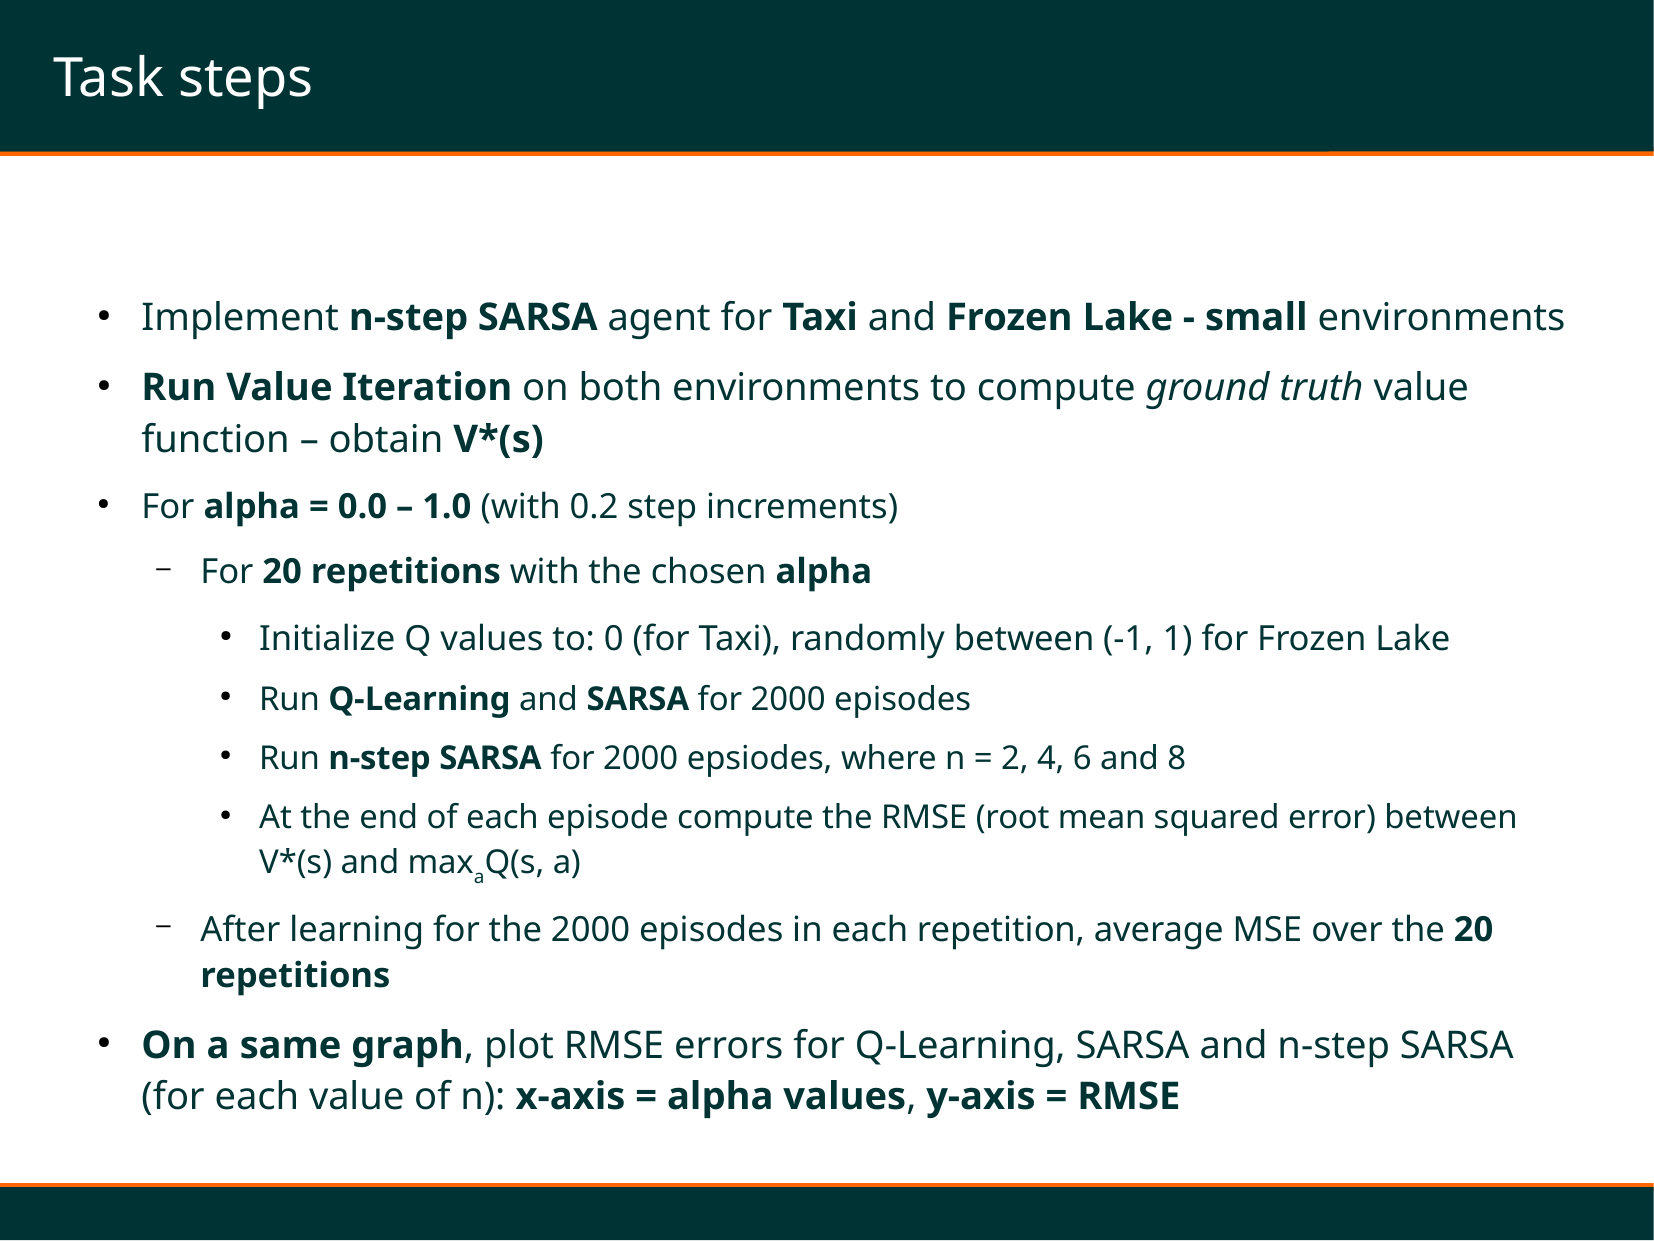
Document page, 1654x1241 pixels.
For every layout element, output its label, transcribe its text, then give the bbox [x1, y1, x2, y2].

list Implement n-step SARSA agent for Taxi and Frozen Lake - small environments Run Value Iteration on both environments to compute ground truth value function – obtain V*(s) For alpha = 0.0 – 1.0 (with 0.2 step increments) For 20 repetitions with the chosen alpha Initialize Q values to: 0 (for Taxi), randomly between (-1, 1) for Frozen Lake Run Q-Learning and SARSA for 2000 episodes Run n-step SARSA for 2000 epsiodes, where n = 2, 4, 6 and 8 At the end of each episode compute the RMSE (root mean squared error) between V*(s) and maxaQ(s, a) After learning for the 2000 episodes in each repetition, average MSE over the 20 repetitions On a same graph, plot RMSE errors for Q-Learning, SARSA and n-step SARSA (for each value of n): x-axis = alpha values, y-axis = RMSE [82, 290, 1571, 1141]
title Task steps [0, 0, 1329, 152]
